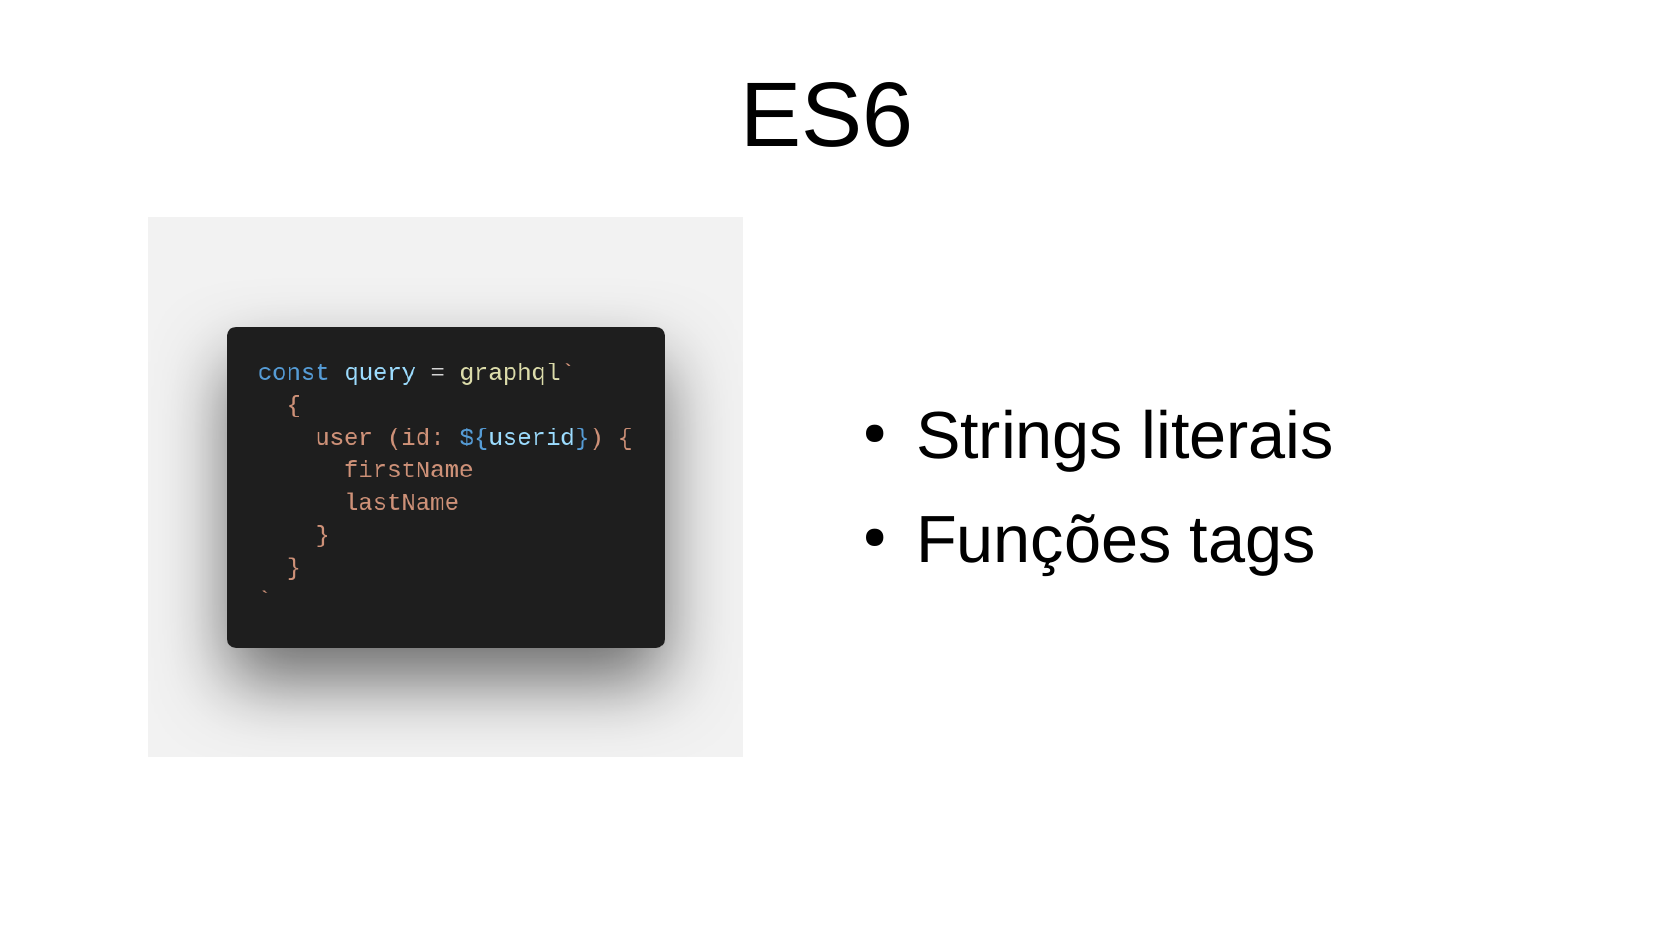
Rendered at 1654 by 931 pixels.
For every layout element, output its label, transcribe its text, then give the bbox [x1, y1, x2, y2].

picture [148, 217, 743, 758]
list Strings literais Funções tags [845, 217, 1572, 758]
title ES6 [82, 37, 1571, 193]
